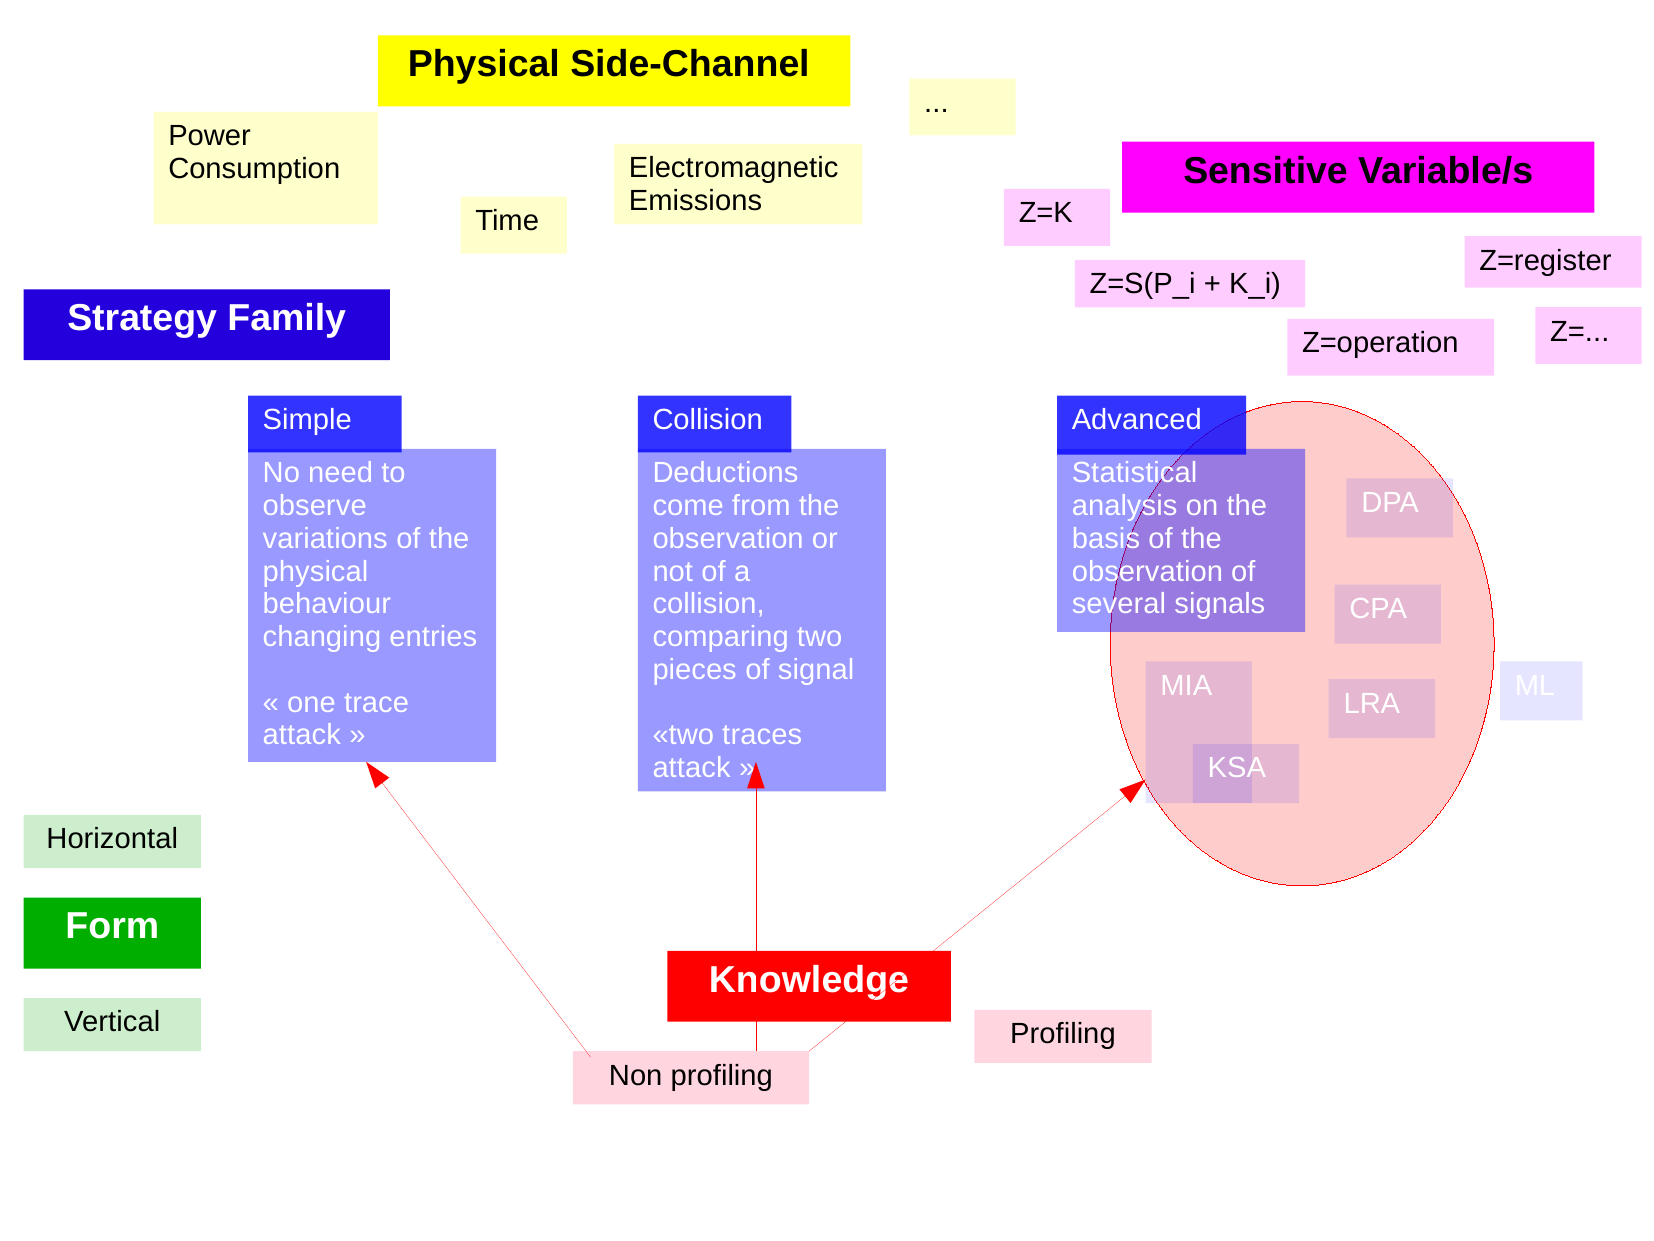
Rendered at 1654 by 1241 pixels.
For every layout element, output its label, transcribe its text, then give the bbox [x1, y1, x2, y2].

text_box Non profiling [572, 1051, 810, 1105]
text_box Z=operation [1287, 318, 1495, 376]
text_box Z=register [1464, 236, 1642, 288]
text_box Deductions come from the observation or not of a collision, comparing two pieces of signal «two traces attack » [637, 448, 886, 762]
text_box KSA [1192, 744, 1300, 804]
text_box Time [460, 196, 567, 254]
text_box Z=S(P_i + K_i) [1074, 259, 1306, 308]
text_box Form [23, 897, 201, 969]
text_box DPA [1346, 478, 1453, 538]
text_box Knowledge [667, 950, 756, 1022]
text_box Power Consumption [153, 111, 378, 225]
text_box Z=... [1535, 307, 1642, 364]
text_box Advanced [1057, 395, 1247, 448]
text_box Knowledge [847, 950, 951, 1022]
text_box [1110, 401, 1495, 886]
text_box Simple [248, 395, 402, 448]
text_box ... [909, 78, 1016, 136]
text_box LRA [1328, 679, 1436, 739]
text_box Sensitive Variable/s [1122, 141, 1595, 213]
text_box Statistical analysis on the basis of the observation of several signals [1057, 448, 1306, 632]
text_box Knowledge [757, 950, 933, 1022]
text_box Profiling [974, 1009, 1152, 1063]
text_box Electromagnetic Emissions [614, 143, 863, 224]
text_box Vertical [23, 998, 201, 1052]
text_box Physical Side-Channel [377, 35, 851, 107]
text_box ML [1500, 661, 1583, 721]
text_box CPA [1334, 584, 1441, 644]
text_box Z=K [1003, 188, 1111, 246]
text_box MIA [1145, 661, 1252, 804]
text_box No need to observe variations of the physical behaviour changing entries « one trace attack » [248, 448, 497, 762]
text_box Strategy Family [23, 289, 390, 361]
text_box Horizontal [23, 814, 201, 869]
text_box Collision [637, 395, 792, 448]
